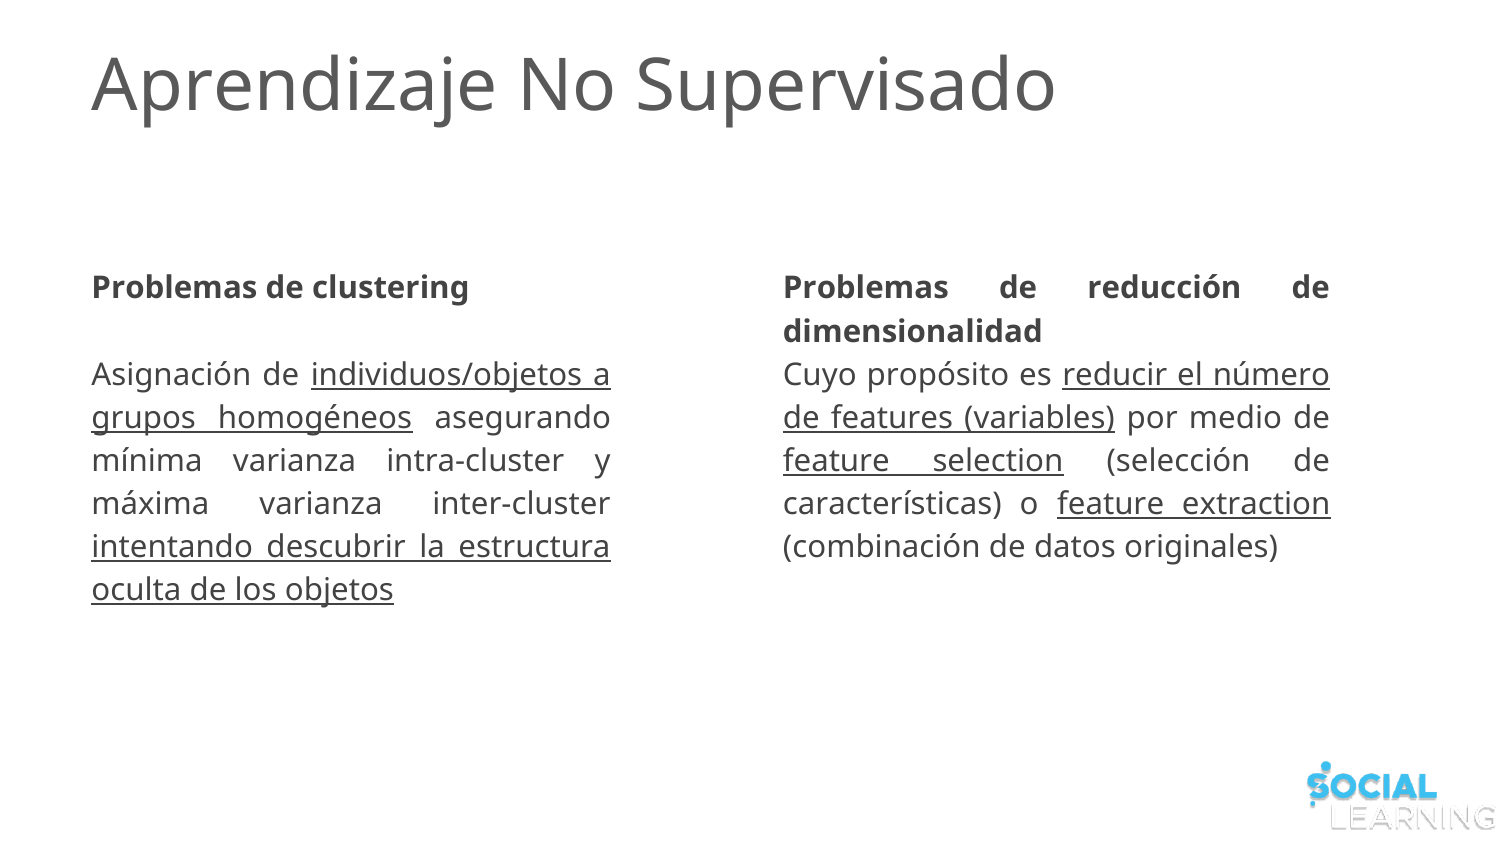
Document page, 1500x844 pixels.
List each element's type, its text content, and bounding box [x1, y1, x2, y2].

text_box Problemas de reducción de dimensionalidad Cuyo propósito es reducir el número de features (variables) por medio de feature selection (selección de características) o feature extraction (combinación de datos originales) [768, 247, 1374, 621]
text_box Problemas de clustering Asignación de individuos/objetos a grupos homogéneos asegurando mínima varianza intra-cluster y máxima varianza inter-cluster intentando descubrir la estructura oculta de los objetos [76, 247, 683, 664]
title Aprendizaje No Supervisado [76, 0, 1281, 141]
picture [1301, 744, 1500, 844]
